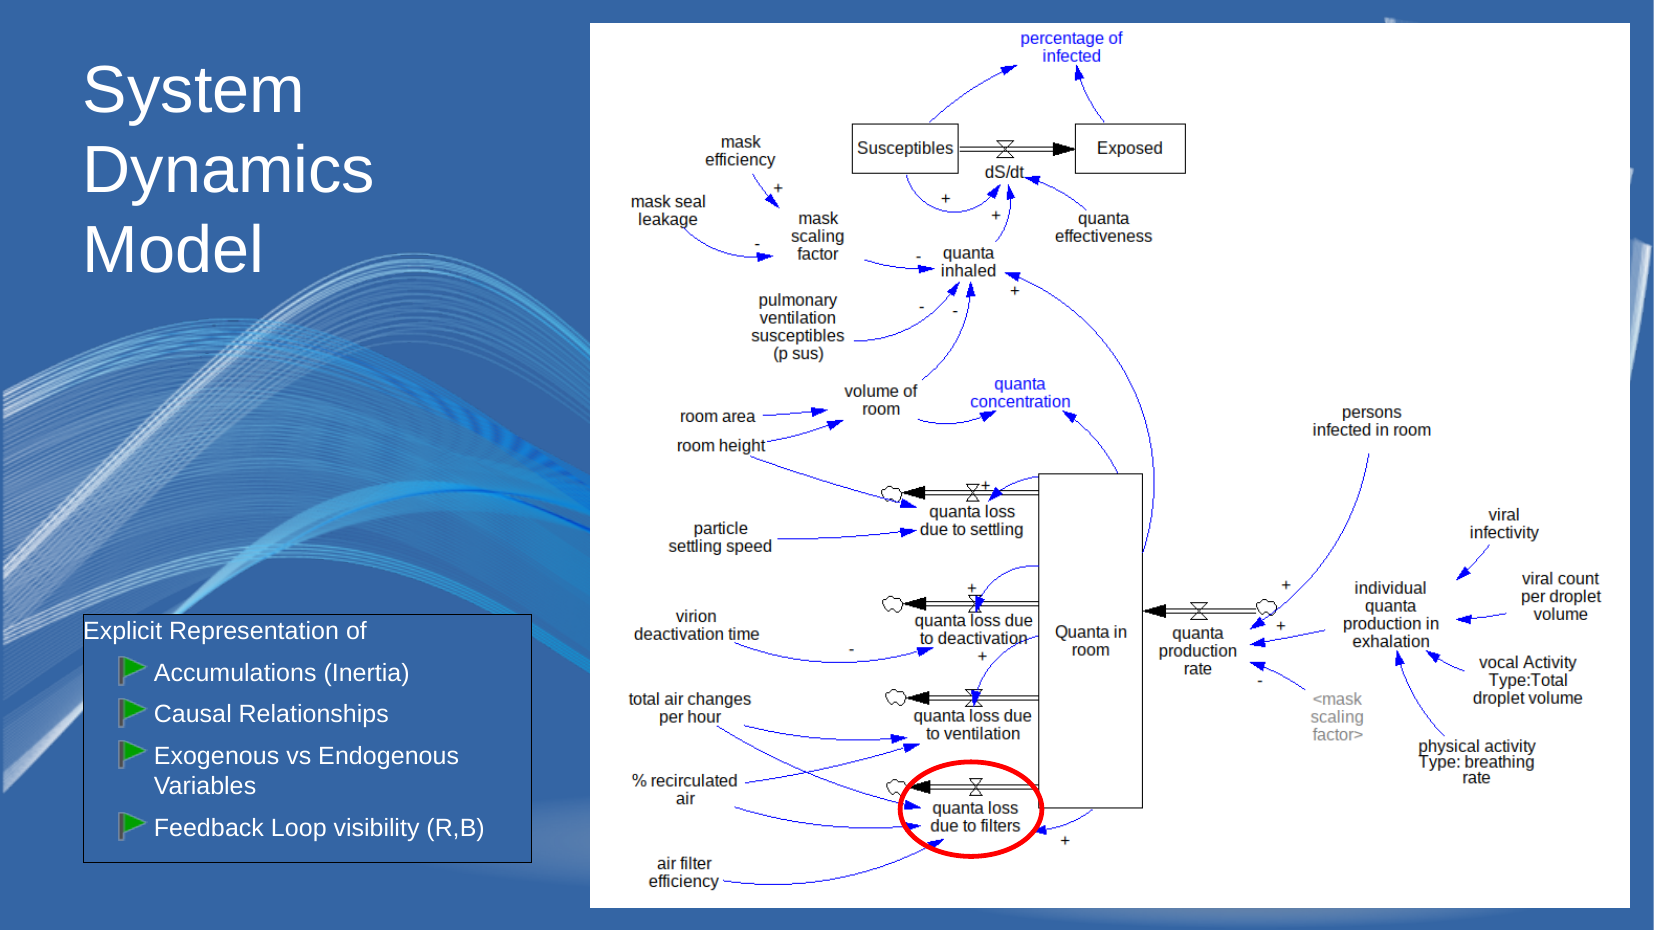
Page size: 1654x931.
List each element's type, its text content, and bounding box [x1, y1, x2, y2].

picture [0, 15, 1654, 930]
text_box Explicit Representation of Accumulations (Inertia) Causal Relationships Exogenous vs Endogenous Variables Feedback Loop visibility (R,B) [83, 614, 532, 863]
